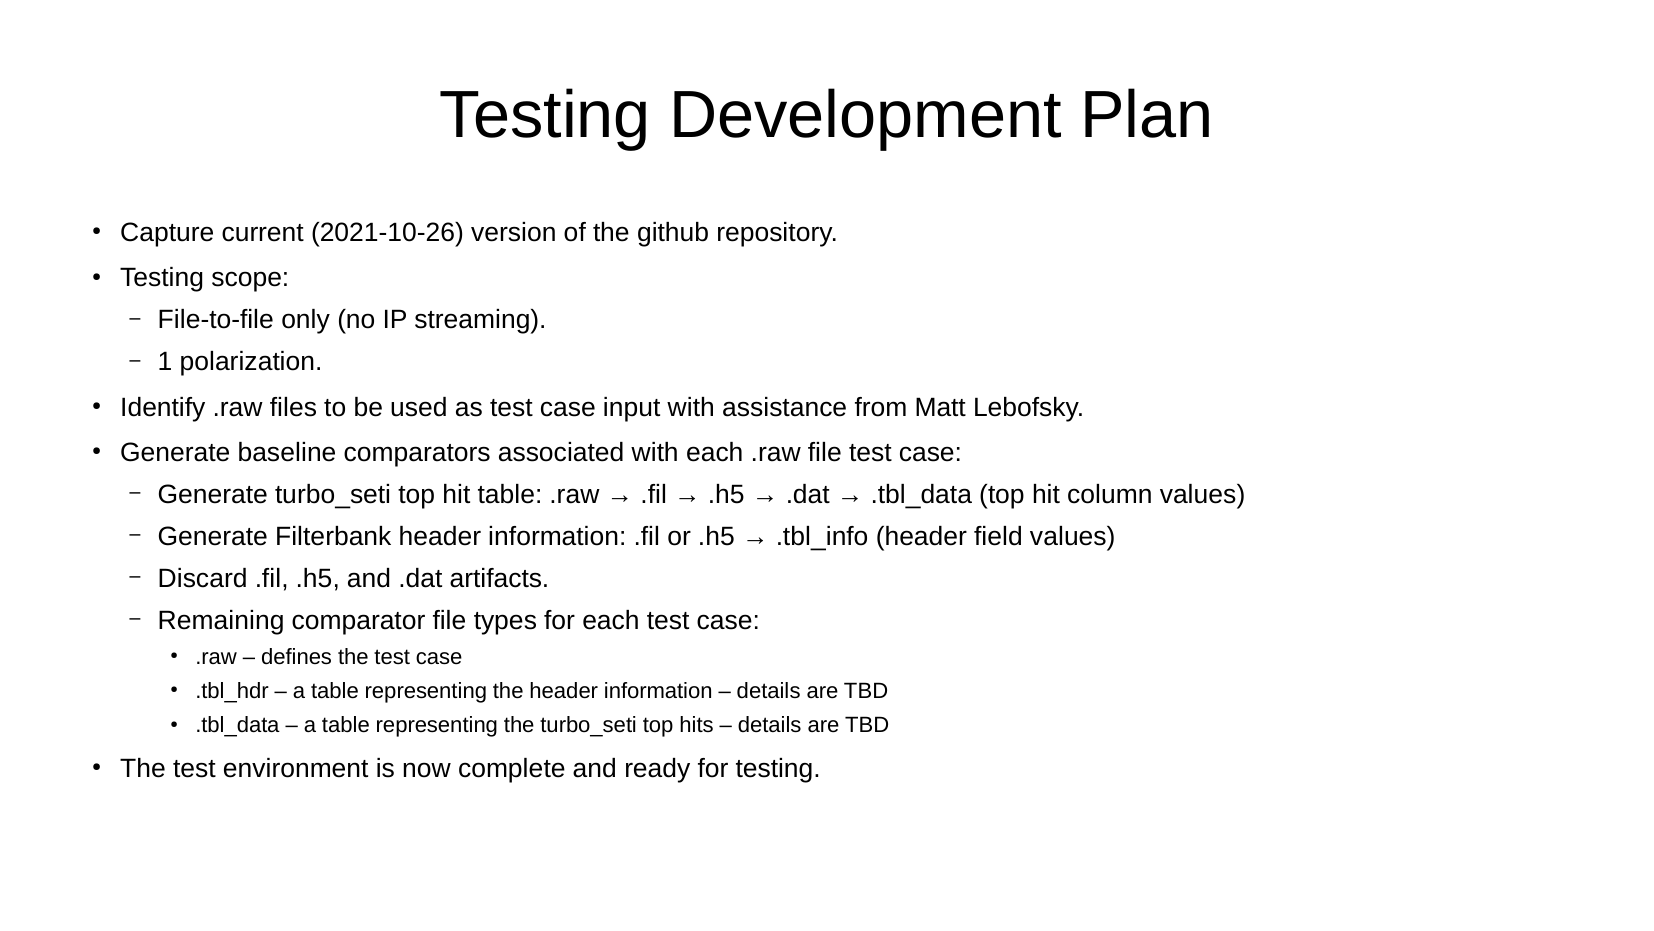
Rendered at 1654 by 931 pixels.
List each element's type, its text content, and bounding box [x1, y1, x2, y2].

list Capture current (2021-10-26) version of the github repository. Testing scope: File-to-file only (no IP streaming). 1 polarization. Identify .raw files to be used as test case input with assistance from Matt Lebofsky. Generate baseline comparators associated with each .raw file test case: Generate turbo_seti top hit table: .raw → .fil → .h5 → .dat → .tbl_data (top hit column values) Generate Filterbank header information: .fil or .h5 → .tbl_info (header field values) Discard .fil, .h5, and .dat artifacts. Remaining comparator file types for each test case: .raw – defines the test case .tbl_hdr – a table representing the header information – details are TBD .tbl_data – a table representing the turbo_seti top hits – details are TBD The test environment is now complete and ready for testing. [82, 217, 1571, 788]
title Testing Development Plan [82, 37, 1571, 193]
